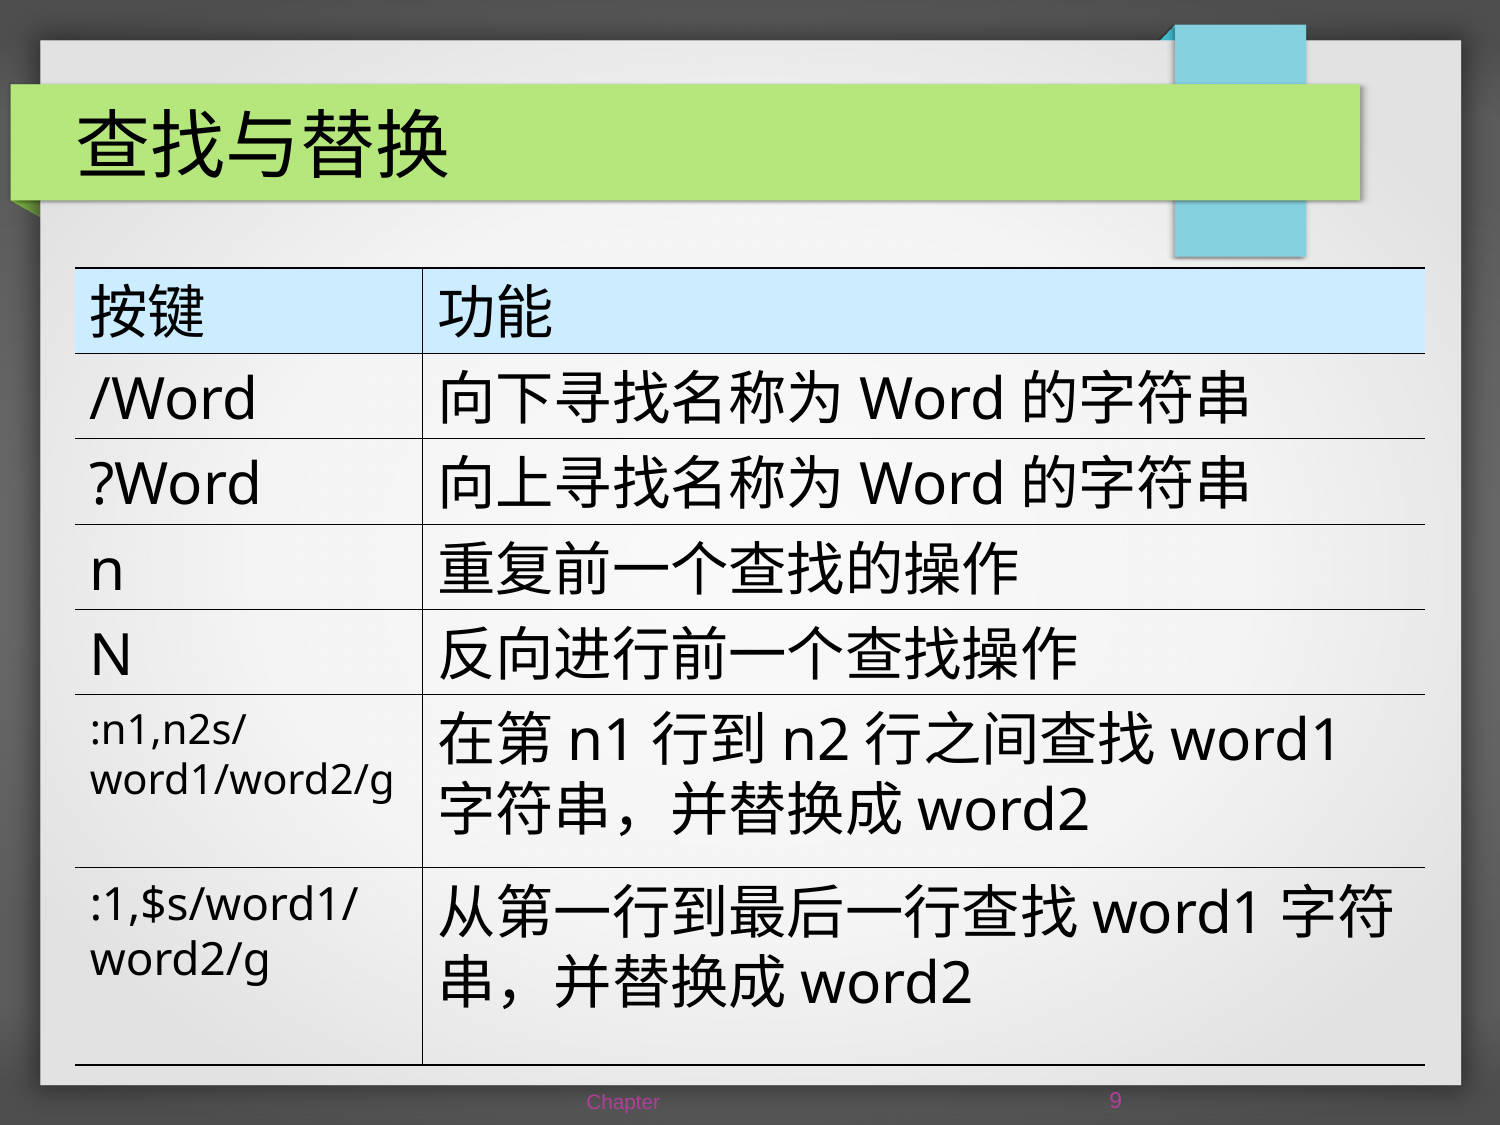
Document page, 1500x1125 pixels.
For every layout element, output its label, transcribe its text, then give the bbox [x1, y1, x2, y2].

table_cell 从第一行到最后一行查找word1字符串，并替换成word2 [423, 868, 1425, 1064]
picture [0, 0, 1500, 1125]
table_cell 反向进行前一个查找操作 [423, 610, 1425, 694]
table_cell 向下寻找名称为Word的字符串 [423, 354, 1425, 438]
table_header 功能 [423, 269, 1425, 353]
table_cell N [75, 610, 422, 694]
table_cell /Word [75, 354, 422, 438]
table_cell :n1,n2s/word1/word2/g [75, 695, 422, 867]
table_cell 向上寻找名称为Word的字符串 [423, 439, 1425, 524]
table_cell ?Word [75, 439, 422, 524]
title 查找与替换 [75, 85, 1147, 193]
table_cell 重复前一个查找的操作 [423, 525, 1425, 609]
text_box Chapter [75, 1075, 676, 1114]
text_box <number> [1025, 1075, 1123, 1114]
table_cell :1,$s/word1/word2/g [75, 868, 422, 1064]
table_cell n [75, 525, 422, 609]
table_header 按键 [75, 269, 422, 353]
table_cell 在第n1行到n2行之间查找word1字符串，并替换成word2 [423, 695, 1425, 867]
